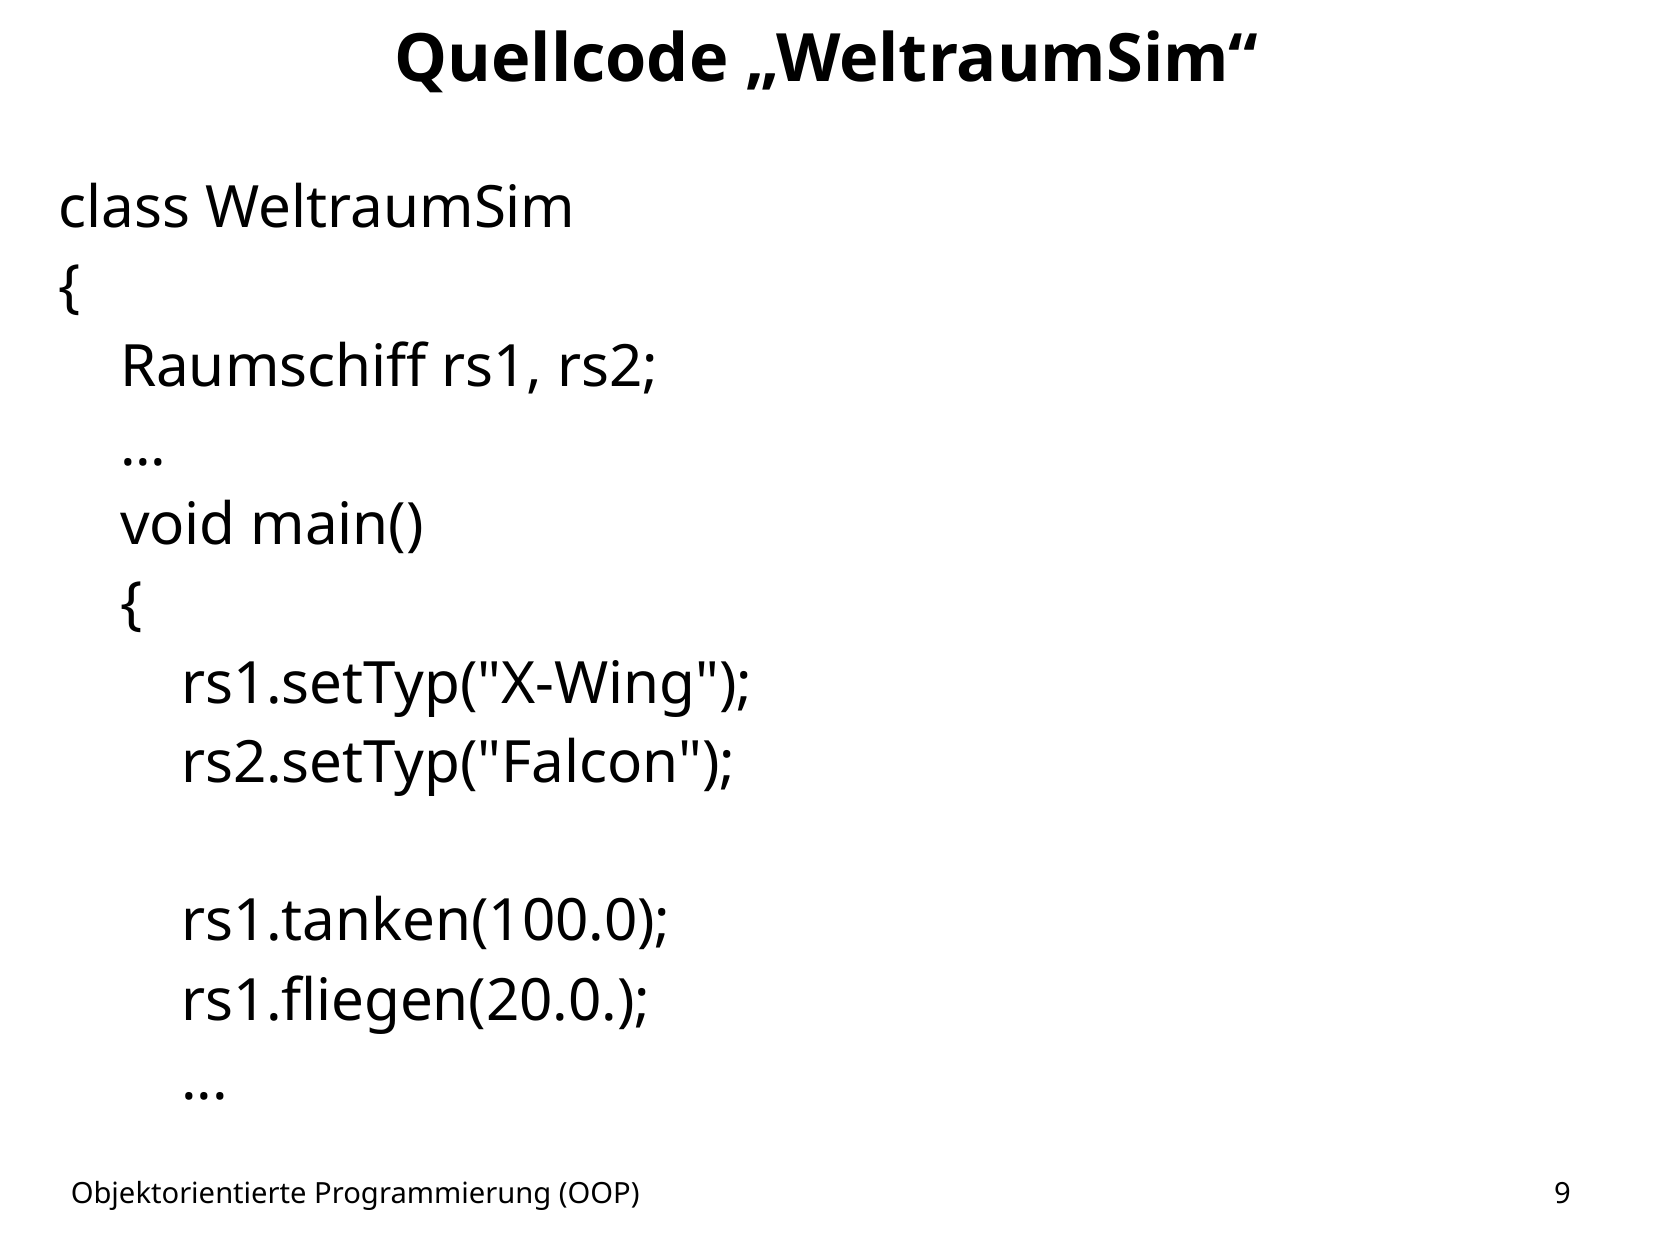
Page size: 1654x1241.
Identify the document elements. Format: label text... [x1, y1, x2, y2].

title Quellcode „WeltraumSim“ [0, 5, 1654, 107]
list class WeltraumSim { Raumschiff rs1, rs2; ... void main() { rs1.setTyp("X-Wing"); rs2.setTyp("Falcon"); rs1.tanken(100.0); rs1.fliegen(20.0.); ... [59, 165, 1630, 1182]
